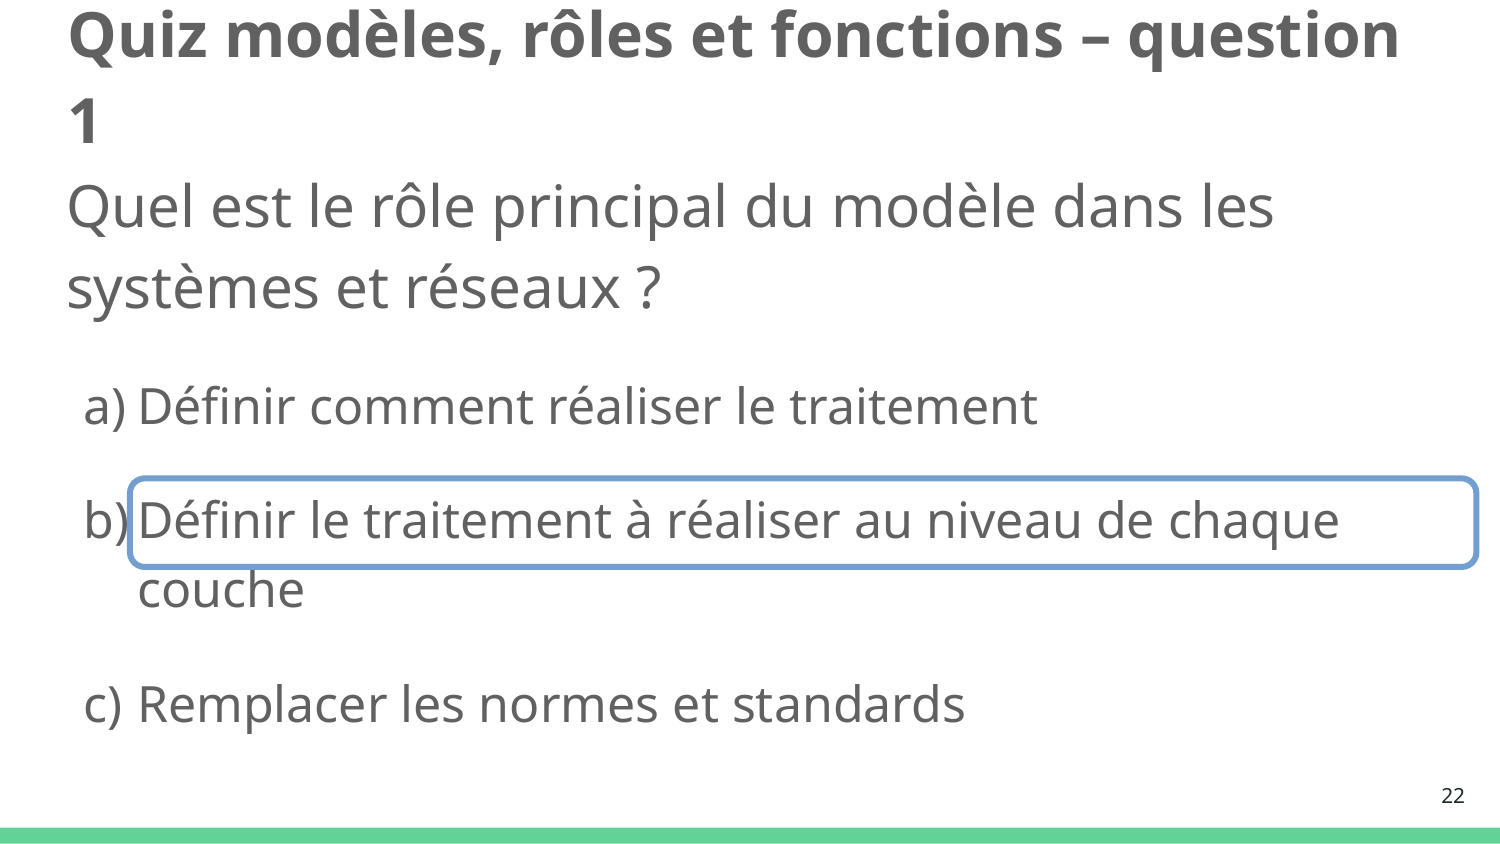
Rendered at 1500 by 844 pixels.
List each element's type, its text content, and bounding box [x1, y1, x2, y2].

list Quel est le rôle principal du modèle dans les systèmes et réseaux ? Définir comment réaliser le traitement Définir le traitement à réaliser au niveau de chaque couche Remplacer les normes et standards [133, 482, 1473, 563]
title Quiz modèles, rôles et fonctions – question 1 [51, 23, 1449, 117]
list Quel est le rôle principal du modèle dans les systèmes et réseaux ? Définir comment réaliser le traitement Définir le traitement à réaliser au niveau de chaque couche Remplacer les normes et standards [51, 144, 1477, 679]
slide_number <numéro> [1389, 764, 1480, 830]
